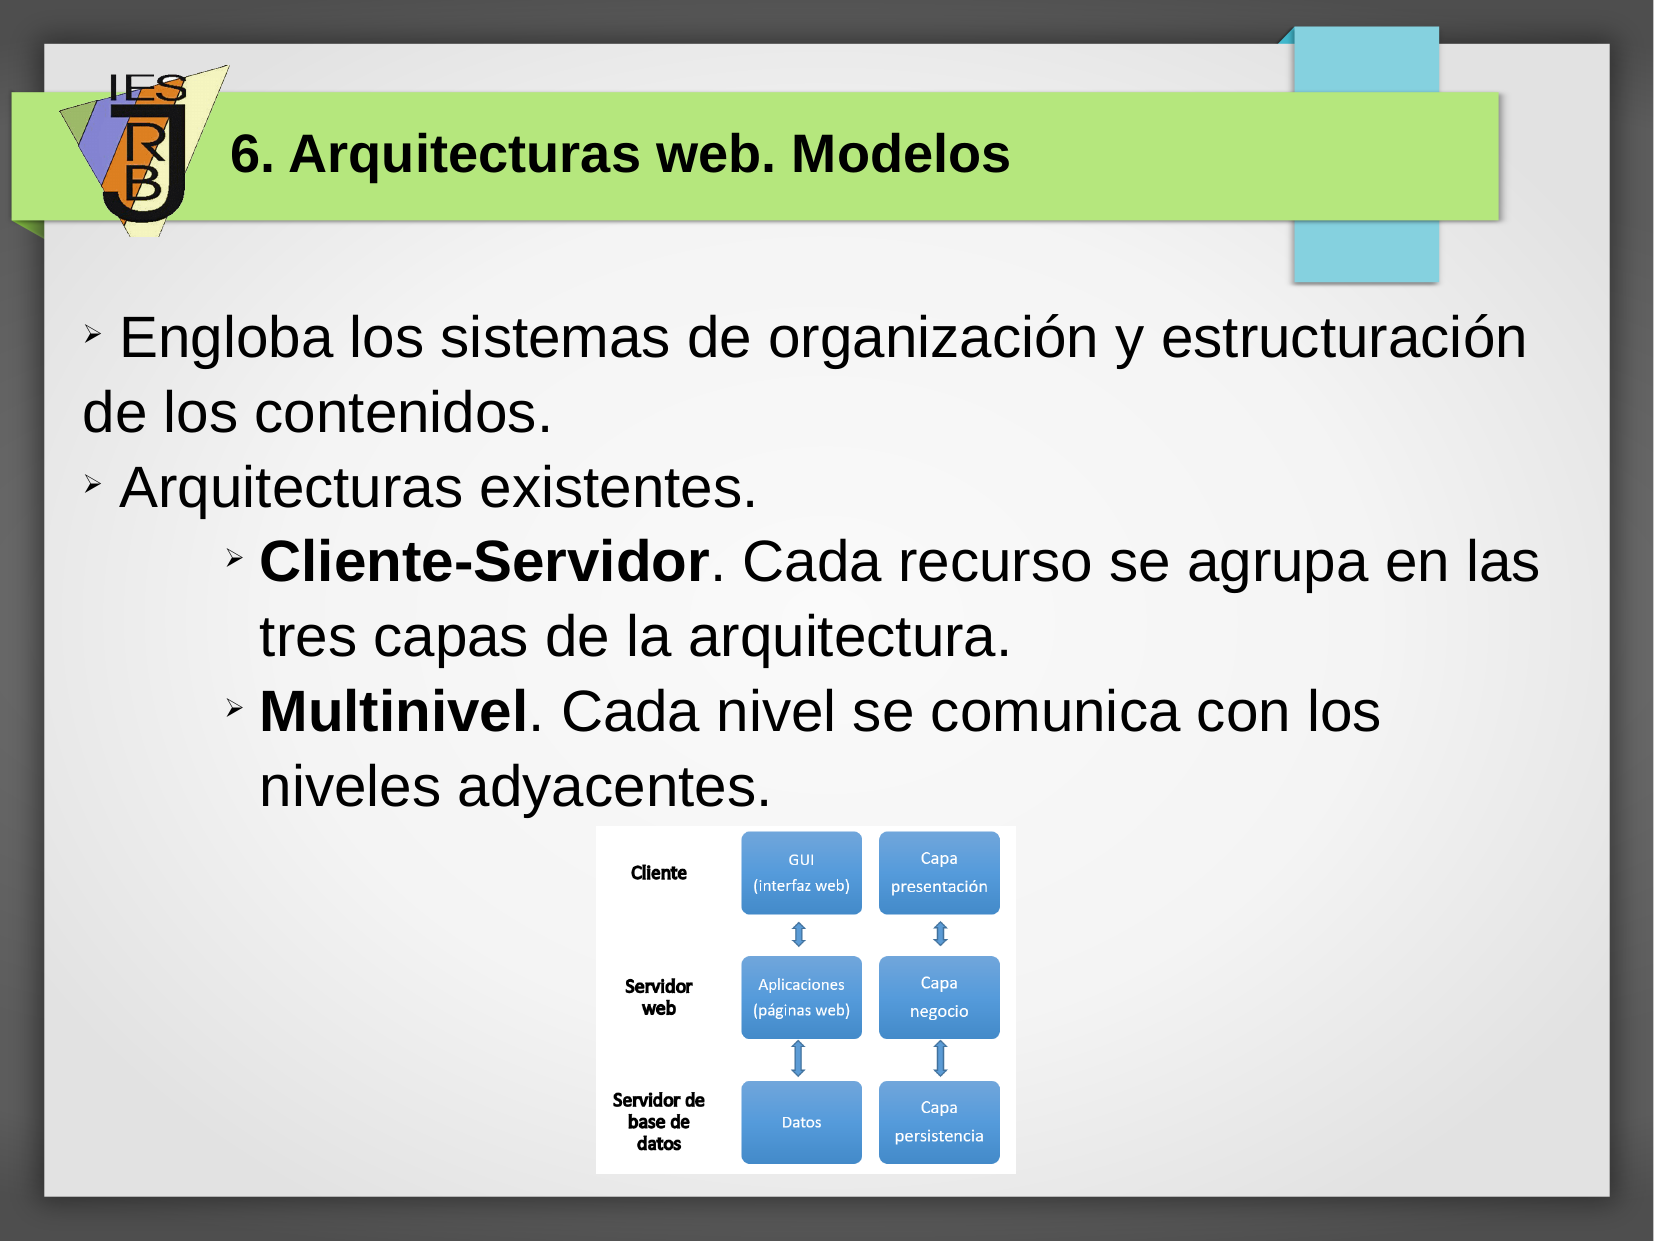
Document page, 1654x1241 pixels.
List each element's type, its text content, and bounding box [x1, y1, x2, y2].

picture [0, 0, 1654, 1241]
subtitle Engloba los sistemas de organización y estructuración de los contenidos. Arquitecturas existentes. Cliente-Servidor. Cada recurso se agrupa en las tres capas de la arquitectura. Multinivel. Cada nivel se comunica con los niveles adyacentes. [82, 295, 1571, 1241]
picture [596, 826, 1016, 1174]
title 6. Arquitecturas web. Modelos [230, 88, 1501, 219]
